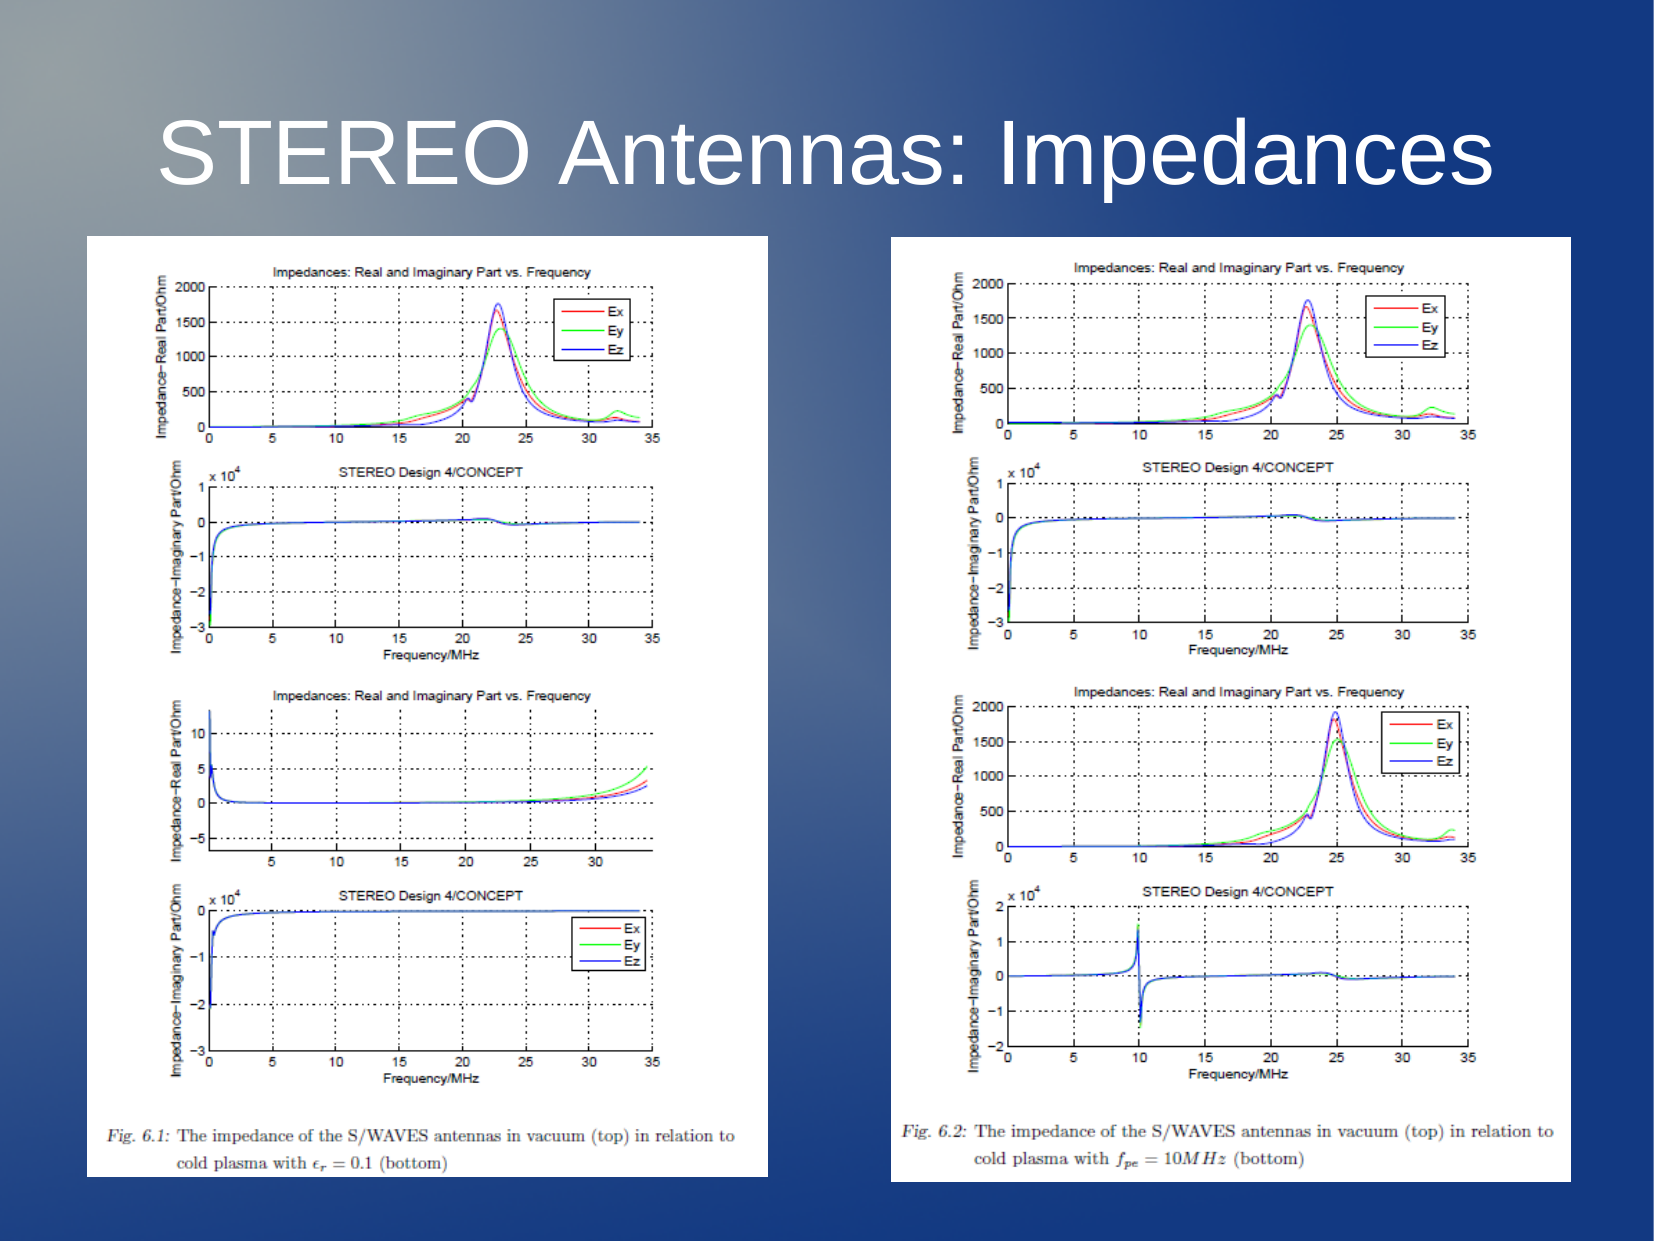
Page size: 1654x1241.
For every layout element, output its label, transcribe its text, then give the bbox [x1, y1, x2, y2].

picture [0, 0, 1654, 1241]
title STEREO Antennas: Impedances [82, 49, 1571, 257]
